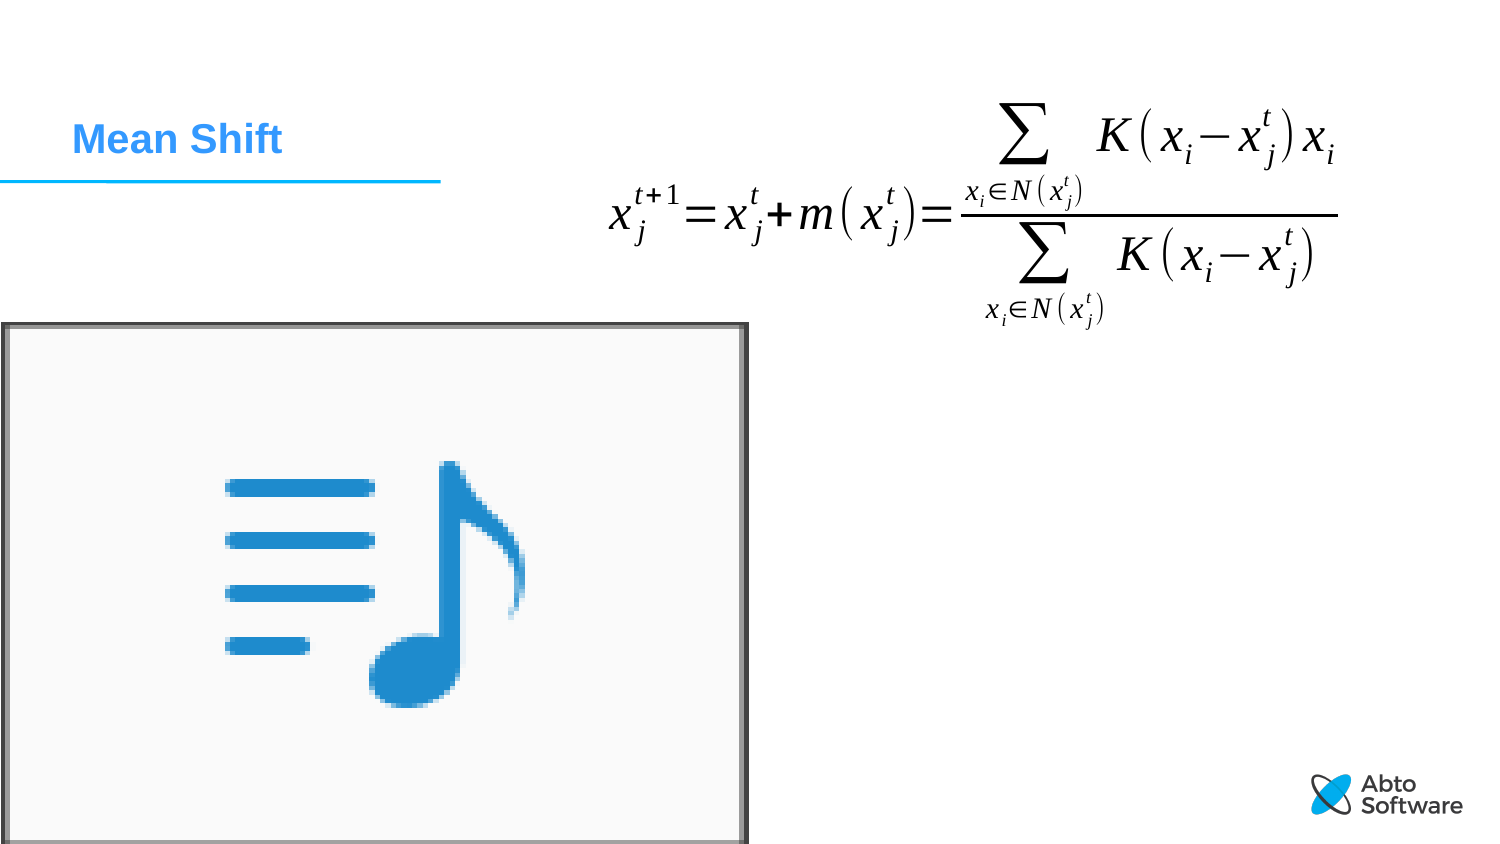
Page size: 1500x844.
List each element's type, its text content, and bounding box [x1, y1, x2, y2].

picture [1299, 771, 1474, 817]
title Mean Shift [71, 68, 1311, 210]
chart [600, 100, 1347, 331]
text_box [0, 320, 751, 844]
